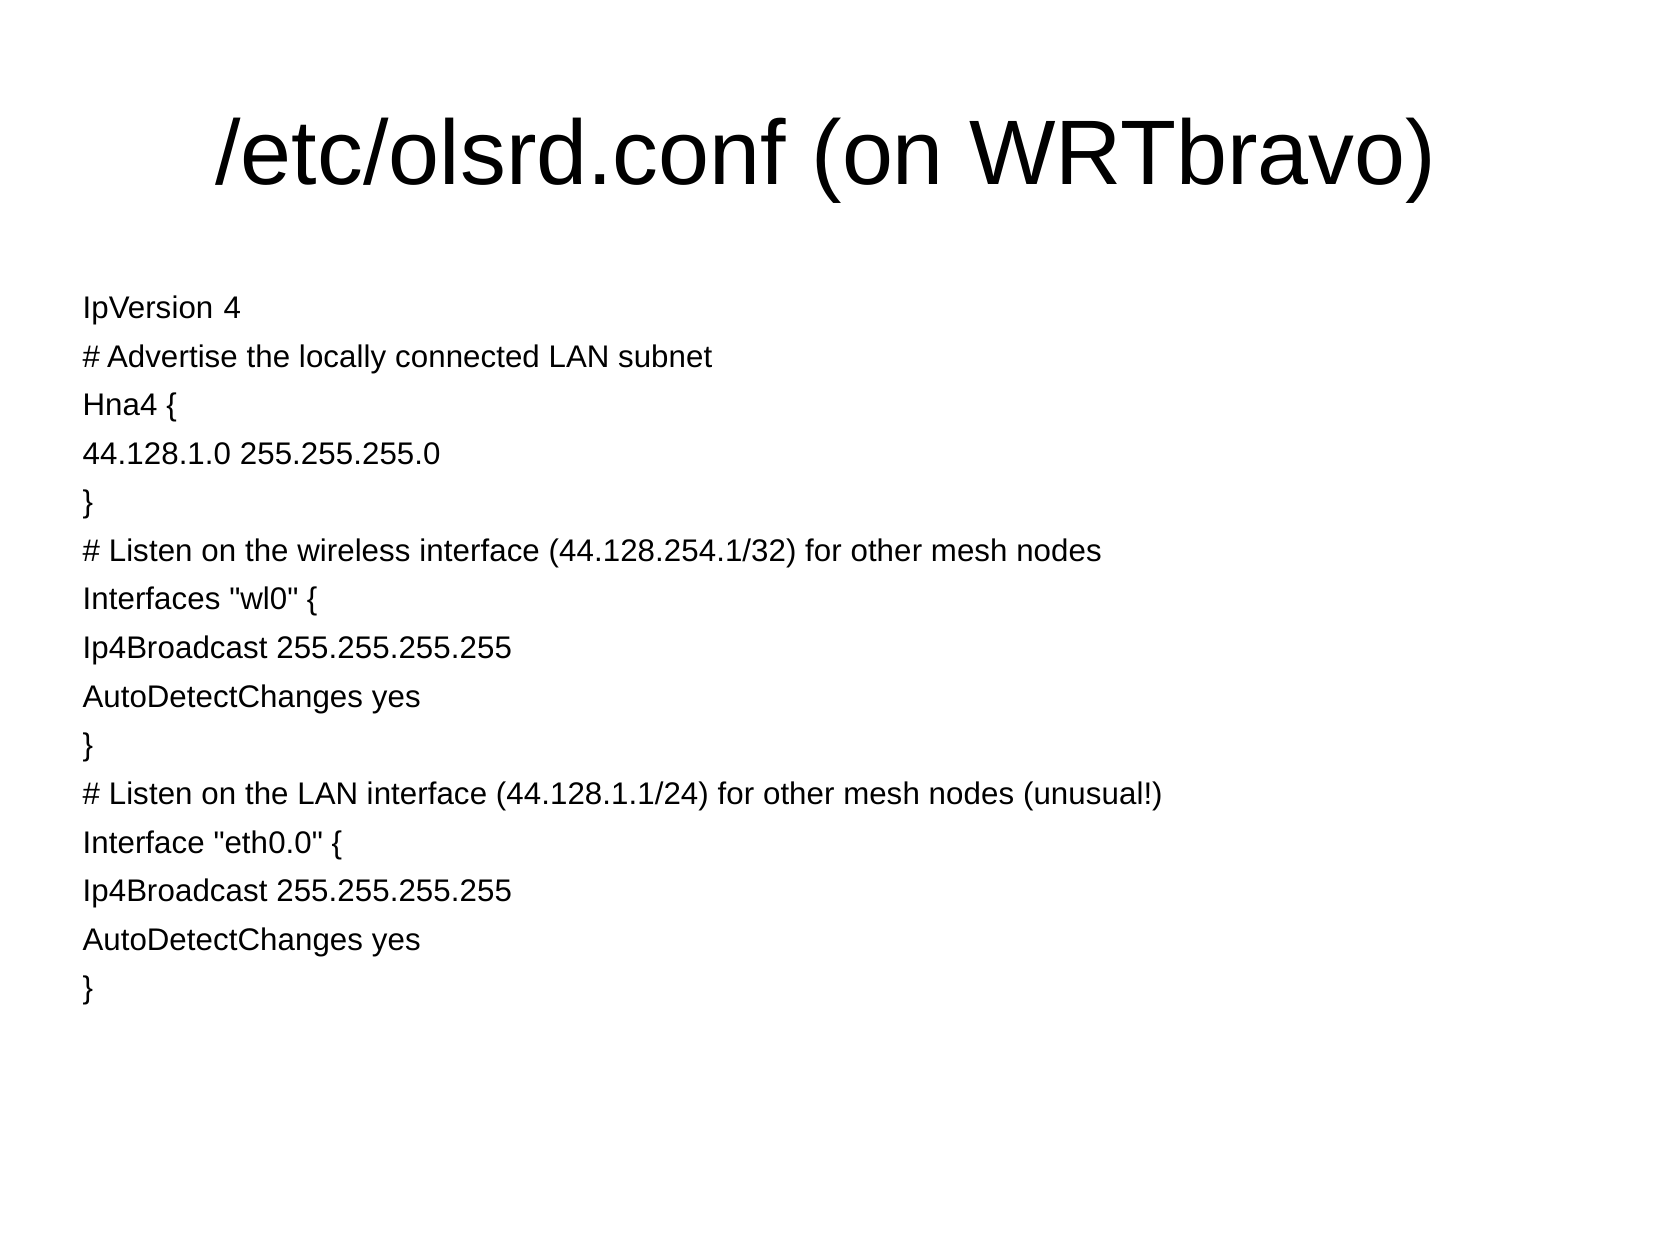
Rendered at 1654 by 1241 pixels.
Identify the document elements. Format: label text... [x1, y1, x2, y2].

title /etc/olsrd.conf (on WRTbravo) [82, 49, 1571, 257]
list IpVersion 4 # Advertise the locally connected LAN subnet Hna4 { 44.128.1.0 255.255.255.0 } # Listen on the wireless interface (44.128.254.1/32) for other mesh nodes Interfaces "wl0" { Ip4Broadcast 255.255.255.255 AutoDetectChanges yes } # Listen on the LAN interface (44.128.1.1/24) for other mesh nodes (unusual!) Interface "eth0.0" { Ip4Broadcast 255.255.255.255 AutoDetectChanges yes } [82, 290, 1571, 1010]
